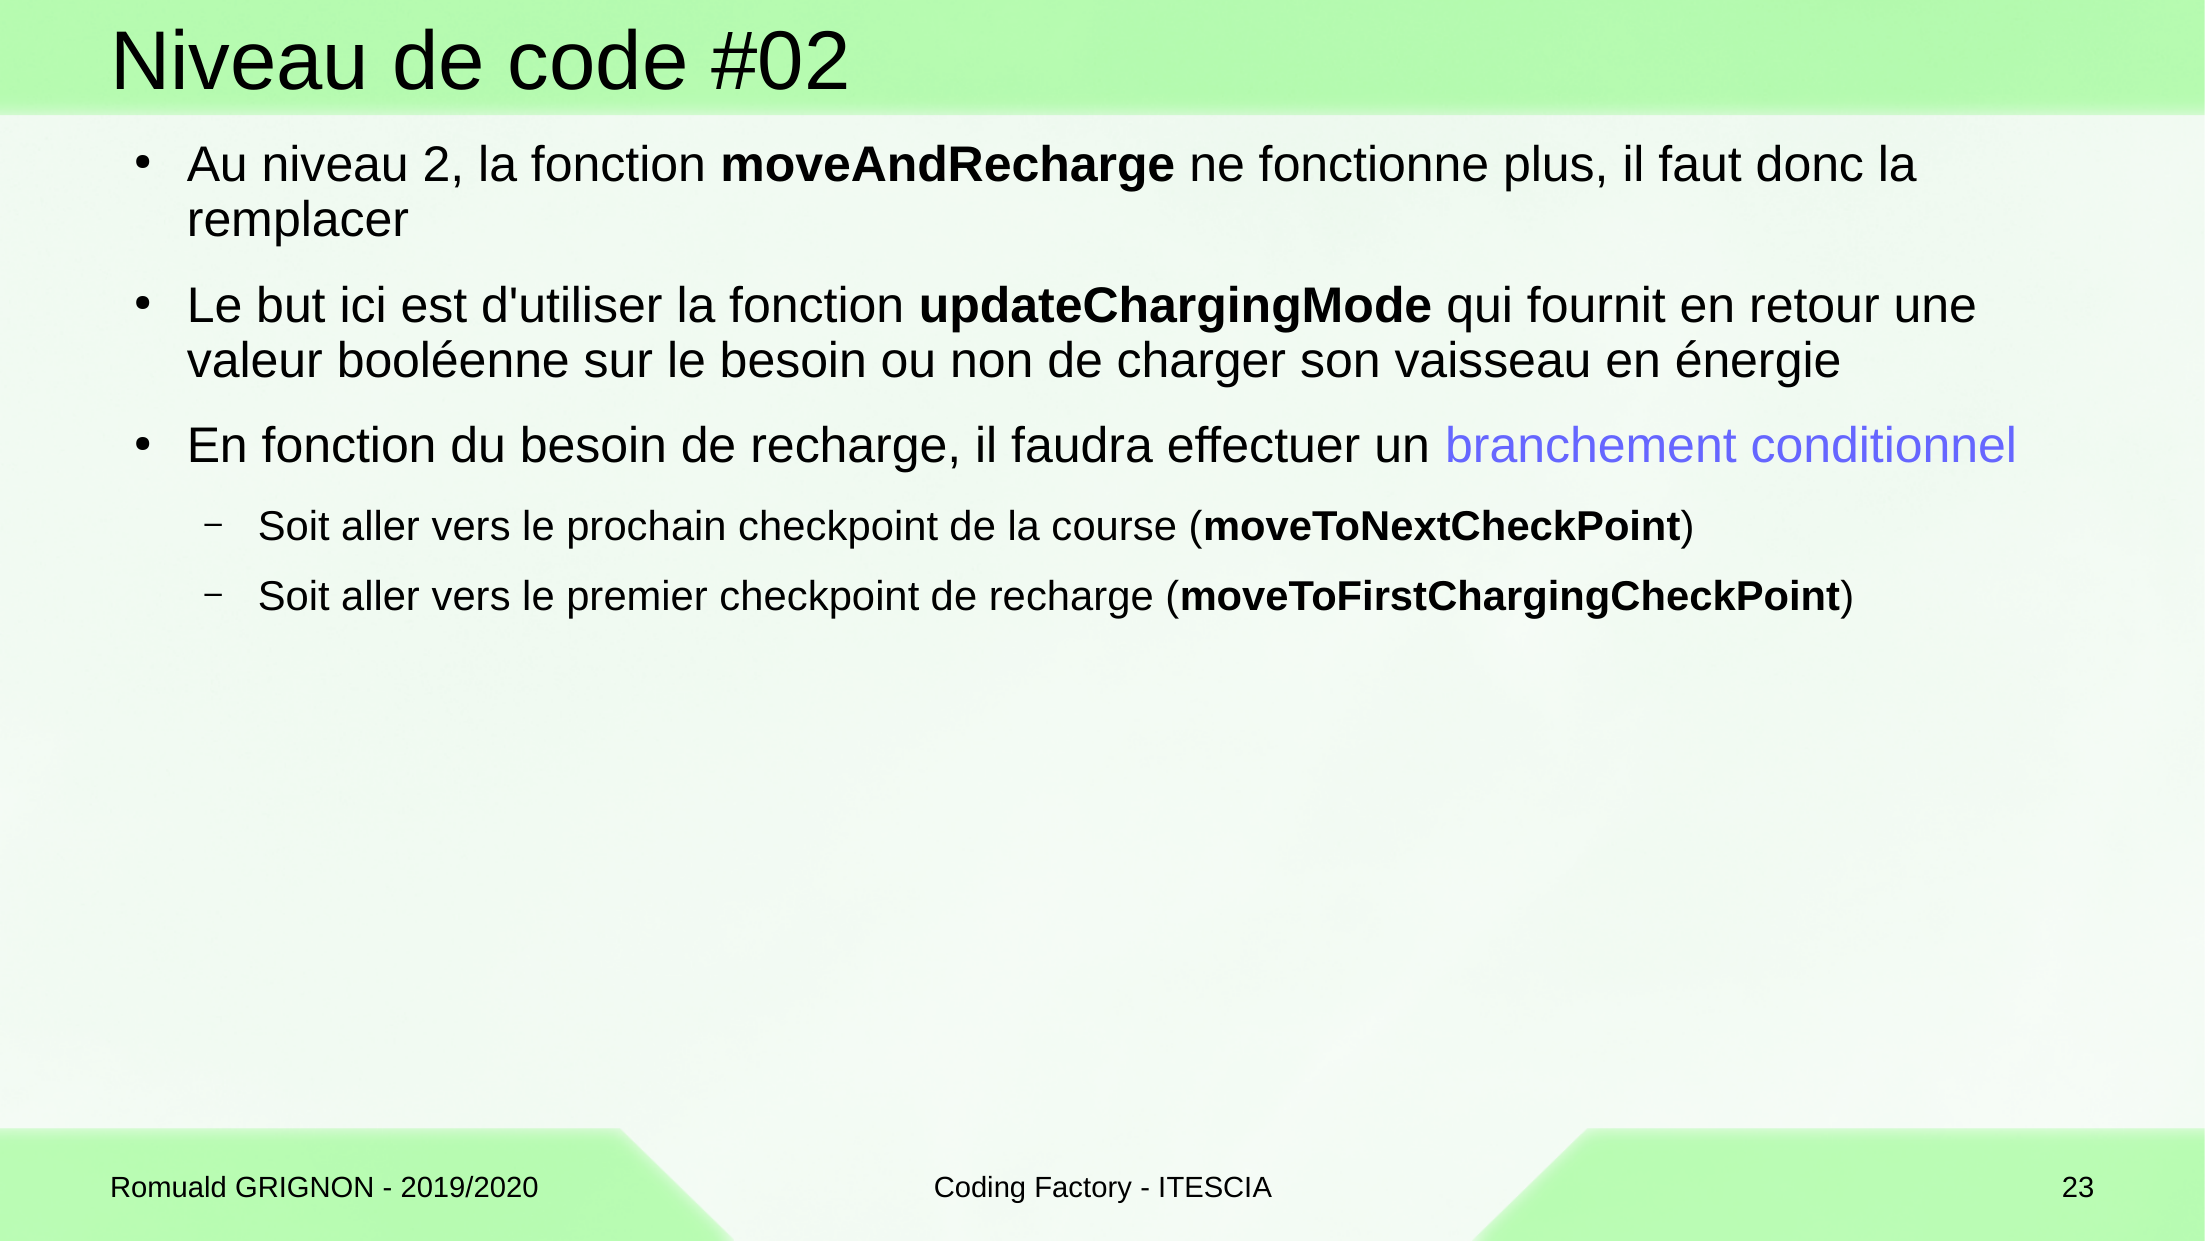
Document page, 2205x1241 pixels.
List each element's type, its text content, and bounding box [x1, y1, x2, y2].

title Niveau de code #02 [110, 49, 2095, 257]
picture [0, 0, 2205, 1241]
list Au niveau 2, la fonction moveAndRecharge ne fonctionne plus, il faut donc la remplacer Le but ici est d'utiliser la fonction updateChargingMode qui fournit en retour une valeur booléenne sur le besoin ou non de charger son vaisseau en énergie En fonction du besoin de recharge, il faudra effectuer un branchement conditionnel Soit aller vers le prochain checkpoint de la course (moveToNextCheckPoint) Soit aller vers le premier checkpoint de recharge (moveToFirstChargingCheckPoint) [116, 206, 2101, 1149]
